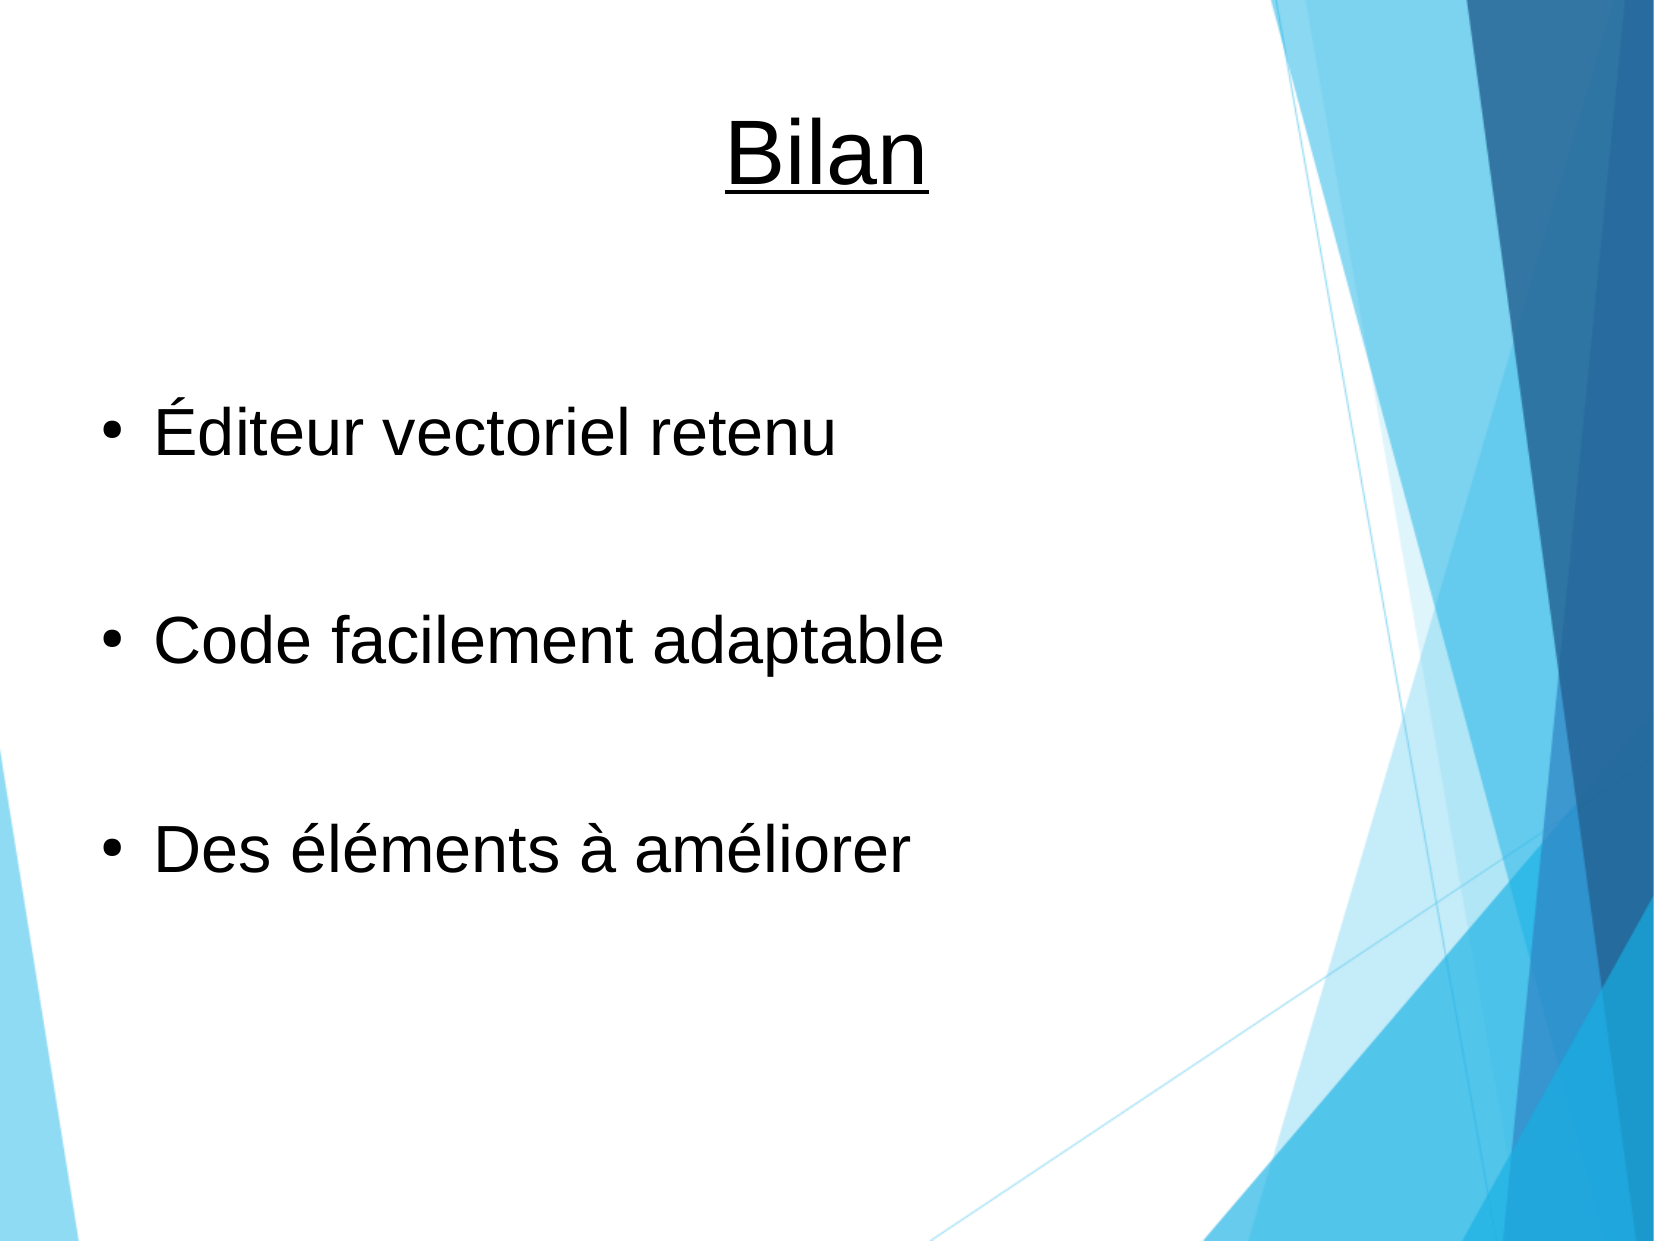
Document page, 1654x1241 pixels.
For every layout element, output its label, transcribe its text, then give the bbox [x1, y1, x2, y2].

list Éditeur vectoriel retenu Code facilement adaptable Des éléments à améliorer [82, 290, 1571, 1010]
picture [0, 0, 1654, 1241]
title Bilan [82, 49, 1571, 257]
